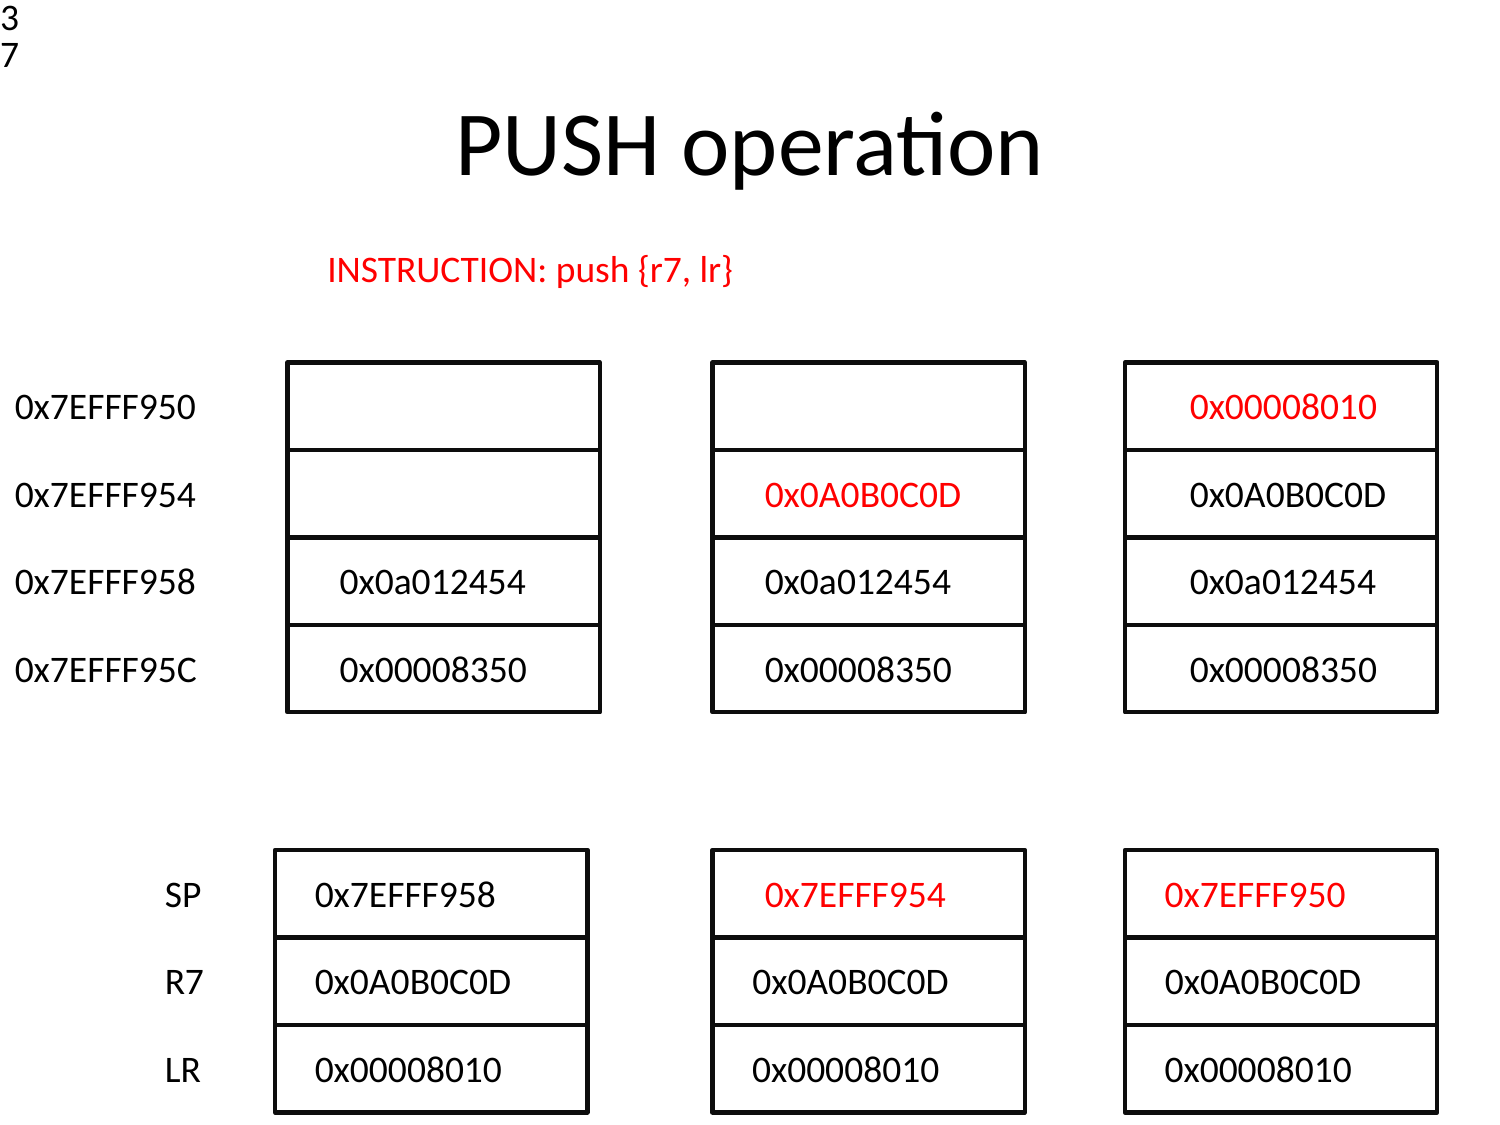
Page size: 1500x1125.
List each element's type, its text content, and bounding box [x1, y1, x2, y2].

text_box 0x0A0B0C0D [1149, 949, 1400, 1010]
text_box 0x0a012454 [749, 549, 975, 610]
text_box 0x7EFFF950 [1149, 862, 1375, 923]
text_box 0x00008010 [299, 1037, 525, 1098]
text_box 0x0a012454 [324, 549, 550, 610]
text_box SP [149, 862, 225, 923]
text_box 0x7EFFF954 [749, 862, 975, 923]
text_box 0x7EFFF958 [299, 862, 525, 923]
text_box 0x00008010 [737, 1037, 963, 1098]
text_box 0x7EFFF954 [0, 462, 225, 523]
text_box R7 [149, 949, 225, 1010]
text_box 0x0a012454 [1174, 549, 1400, 610]
text_box 0x00008010 [1174, 374, 1400, 435]
text_box 0x0A0B0C0D [1175, 462, 1425, 523]
text_box 0x0A0B0C0D [737, 949, 988, 1010]
text_box 0x7EFFF958 [0, 549, 225, 610]
text_box 0x0A0B0C0D [300, 949, 550, 1010]
text_box INSTRUCTION: push {r7, lr} [312, 237, 950, 298]
text_box 0x00008350 [749, 637, 975, 698]
text_box 0x0A0B0C0D [750, 462, 1000, 523]
text_box LR [149, 1037, 225, 1098]
text_box 0x7EFFF950 [0, 374, 225, 435]
title PUSH operation [75, 45, 1425, 233]
text_box 0x00008010 [1149, 1037, 1375, 1098]
text_box 0x00008350 [1174, 637, 1400, 698]
text_box 0x00008350 [324, 637, 550, 698]
text_box 0x7EFFF95C [0, 637, 225, 698]
